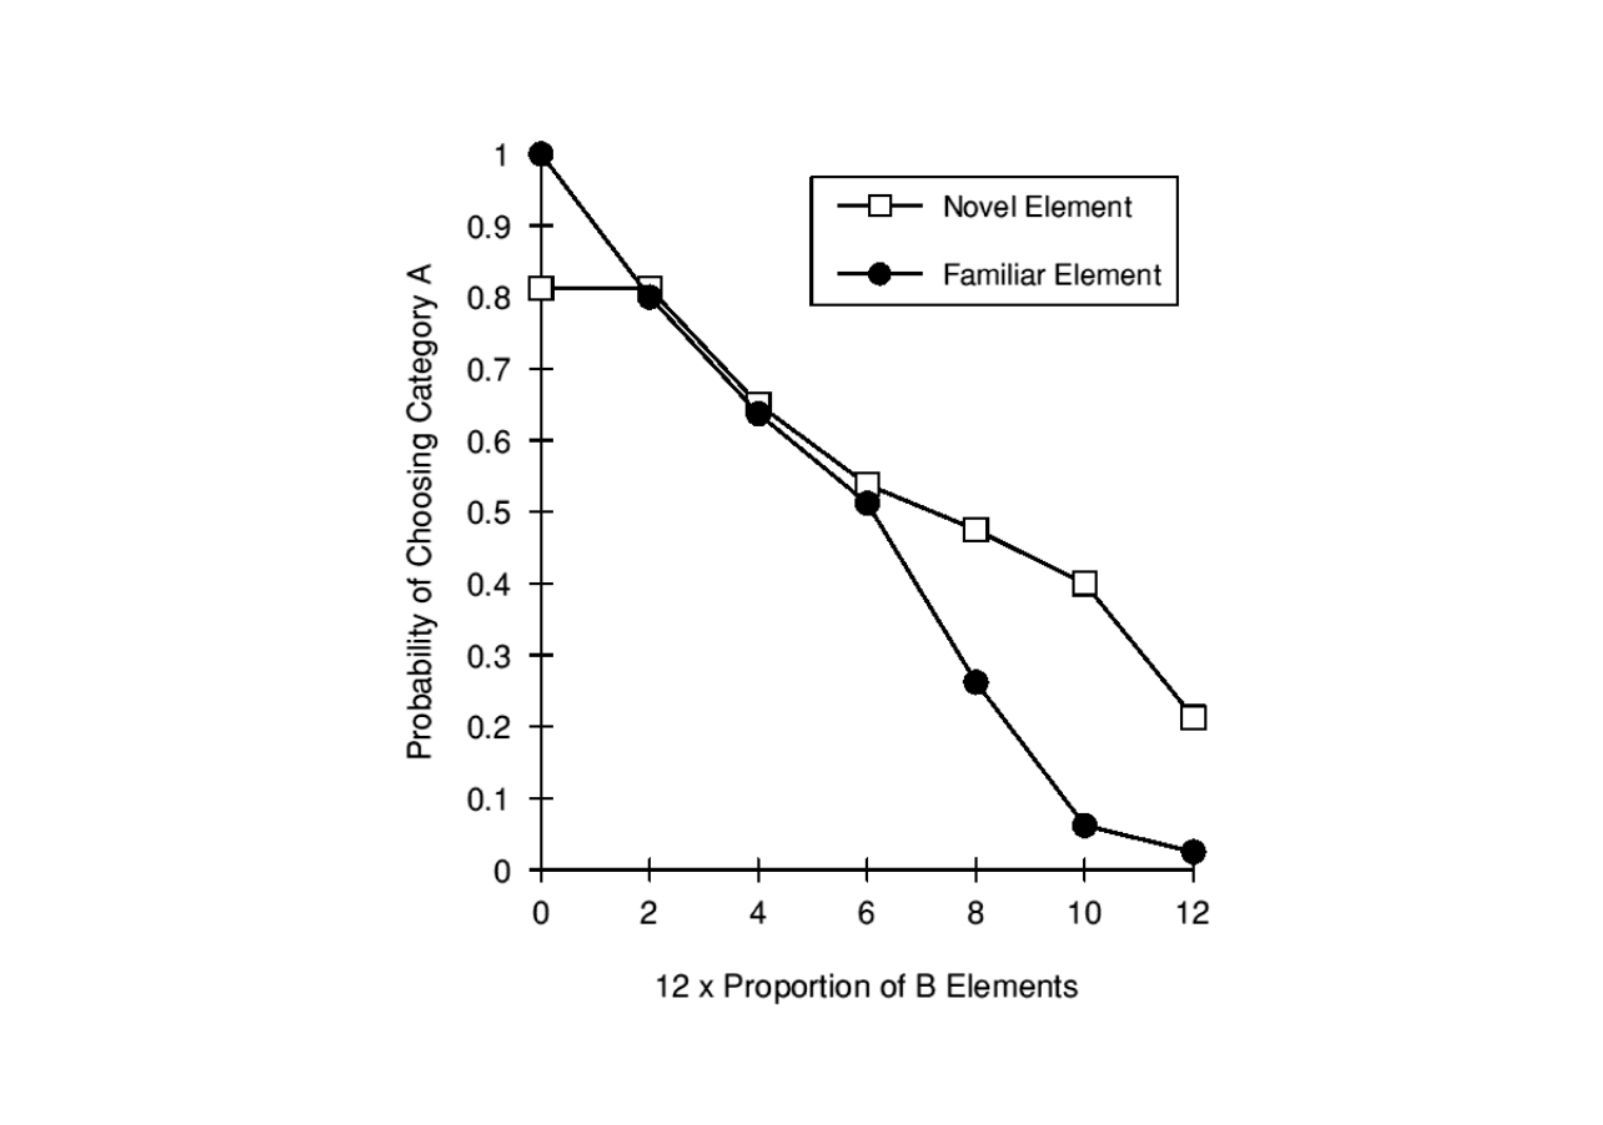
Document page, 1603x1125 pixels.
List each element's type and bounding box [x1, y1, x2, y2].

picture [360, 137, 1239, 1008]
